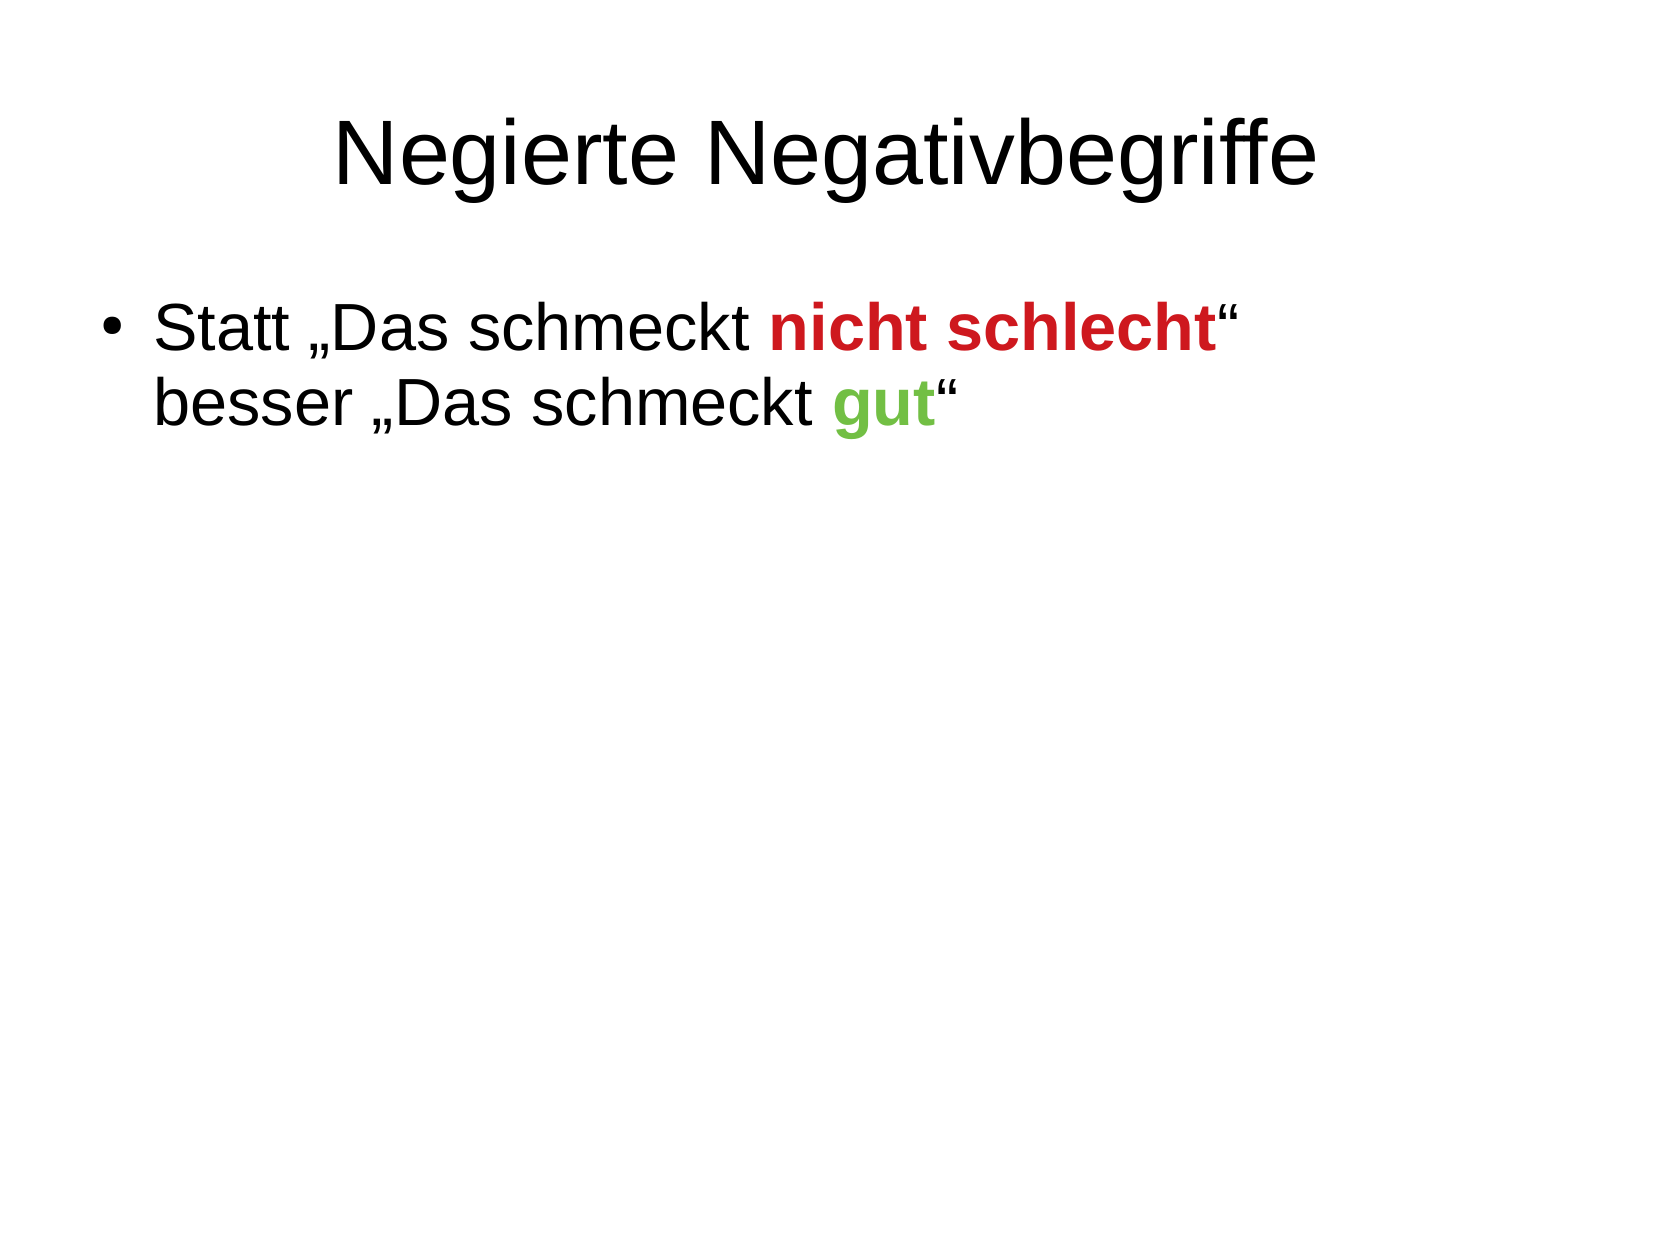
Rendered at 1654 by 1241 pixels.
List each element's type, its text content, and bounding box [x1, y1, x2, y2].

list Statt „Das schmeckt nicht schlecht“ besser „Das schmeckt gut“ [82, 290, 1571, 1010]
title Negierte Negativbegriffe [82, 49, 1571, 257]
